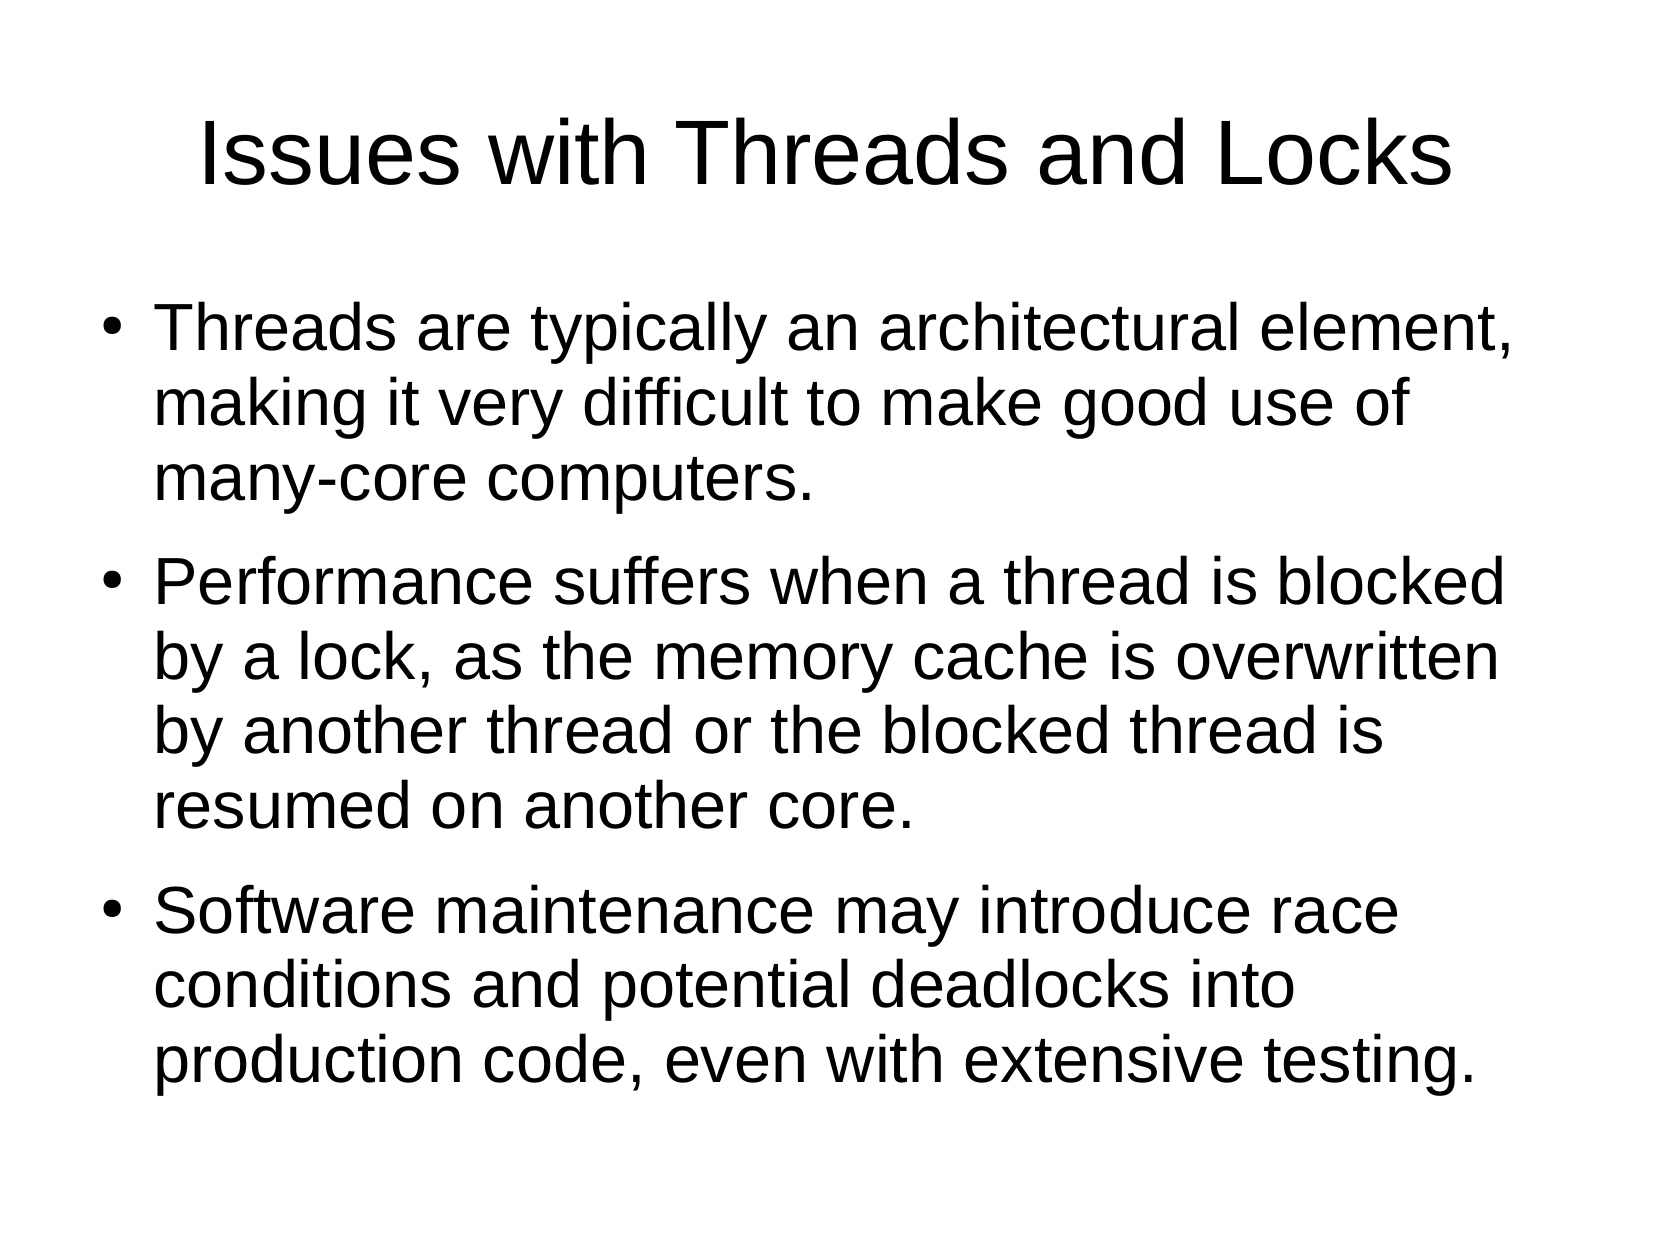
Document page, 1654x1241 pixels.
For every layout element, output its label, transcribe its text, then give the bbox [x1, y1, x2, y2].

title Issues with Threads and Locks [82, 49, 1571, 257]
list Threads are typically an architectural element, making it very difficult to make good use of many-core computers. Performance suffers when a thread is blocked by a lock, as the memory cache is overwritten by another thread or the blocked thread is resumed on another core. Software maintenance may introduce race conditions and potential deadlocks into production code, even with extensive testing. [82, 290, 1571, 1109]
